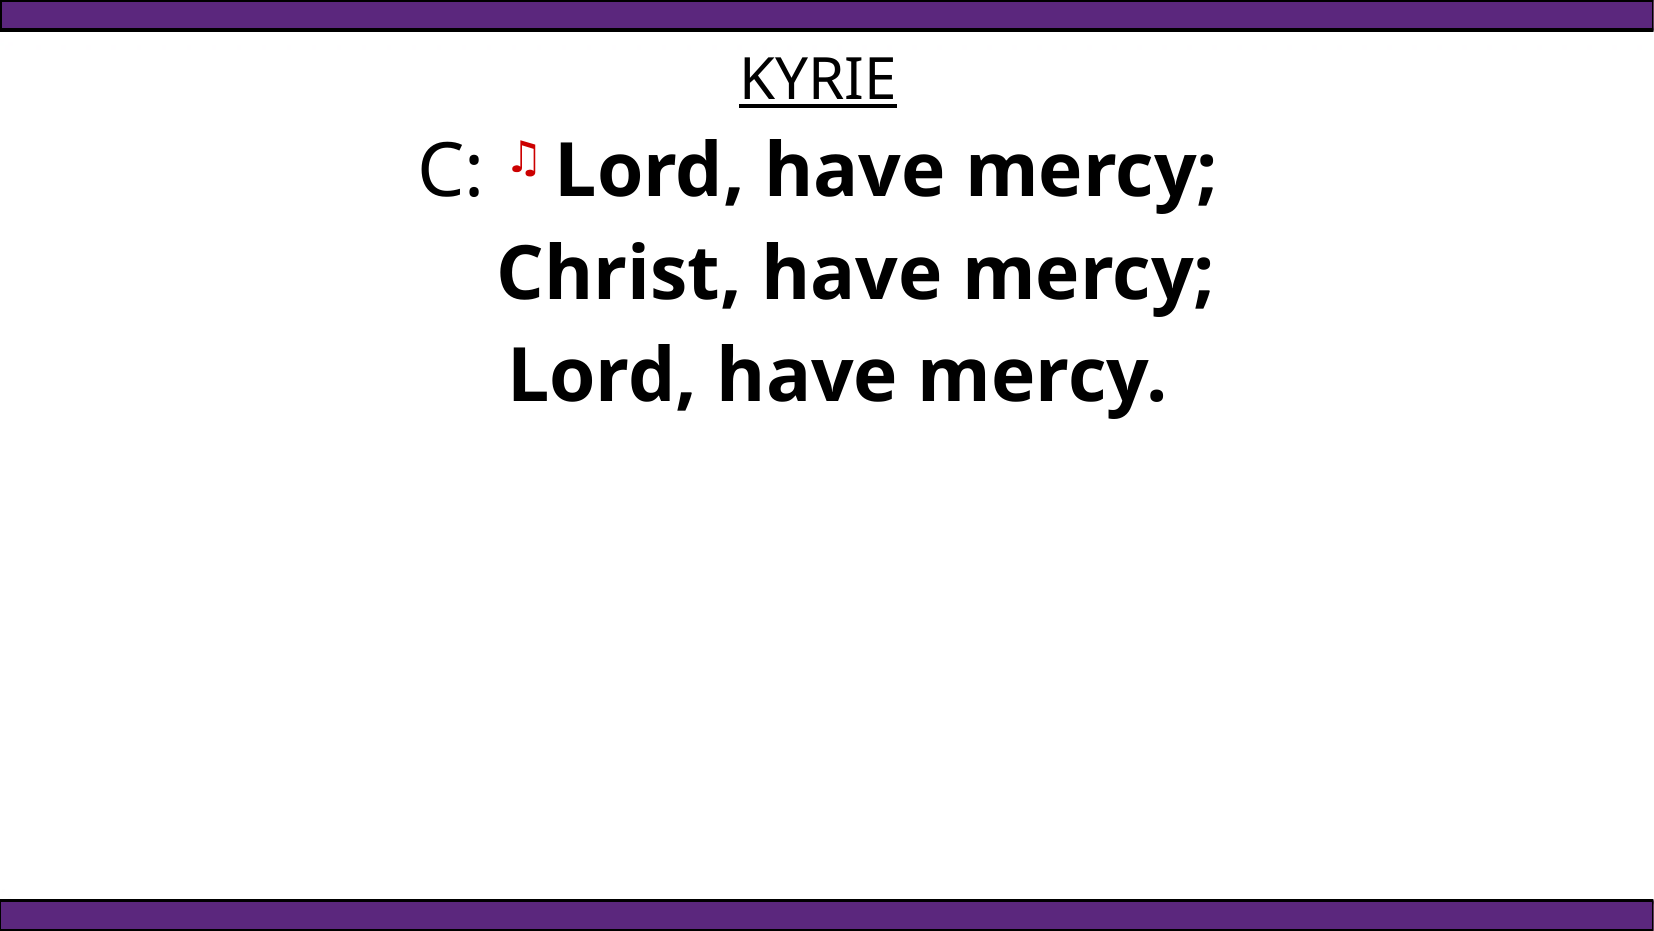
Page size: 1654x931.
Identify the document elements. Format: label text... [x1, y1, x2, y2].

picture [0, 31, 1654, 900]
text_box KYRIE C: ♫ Lord, have mercy; Christ, have mercy; Lord, have mercy. [60, 30, 1577, 422]
text_box [0, 0, 1654, 31]
text_box [0, 900, 1654, 931]
